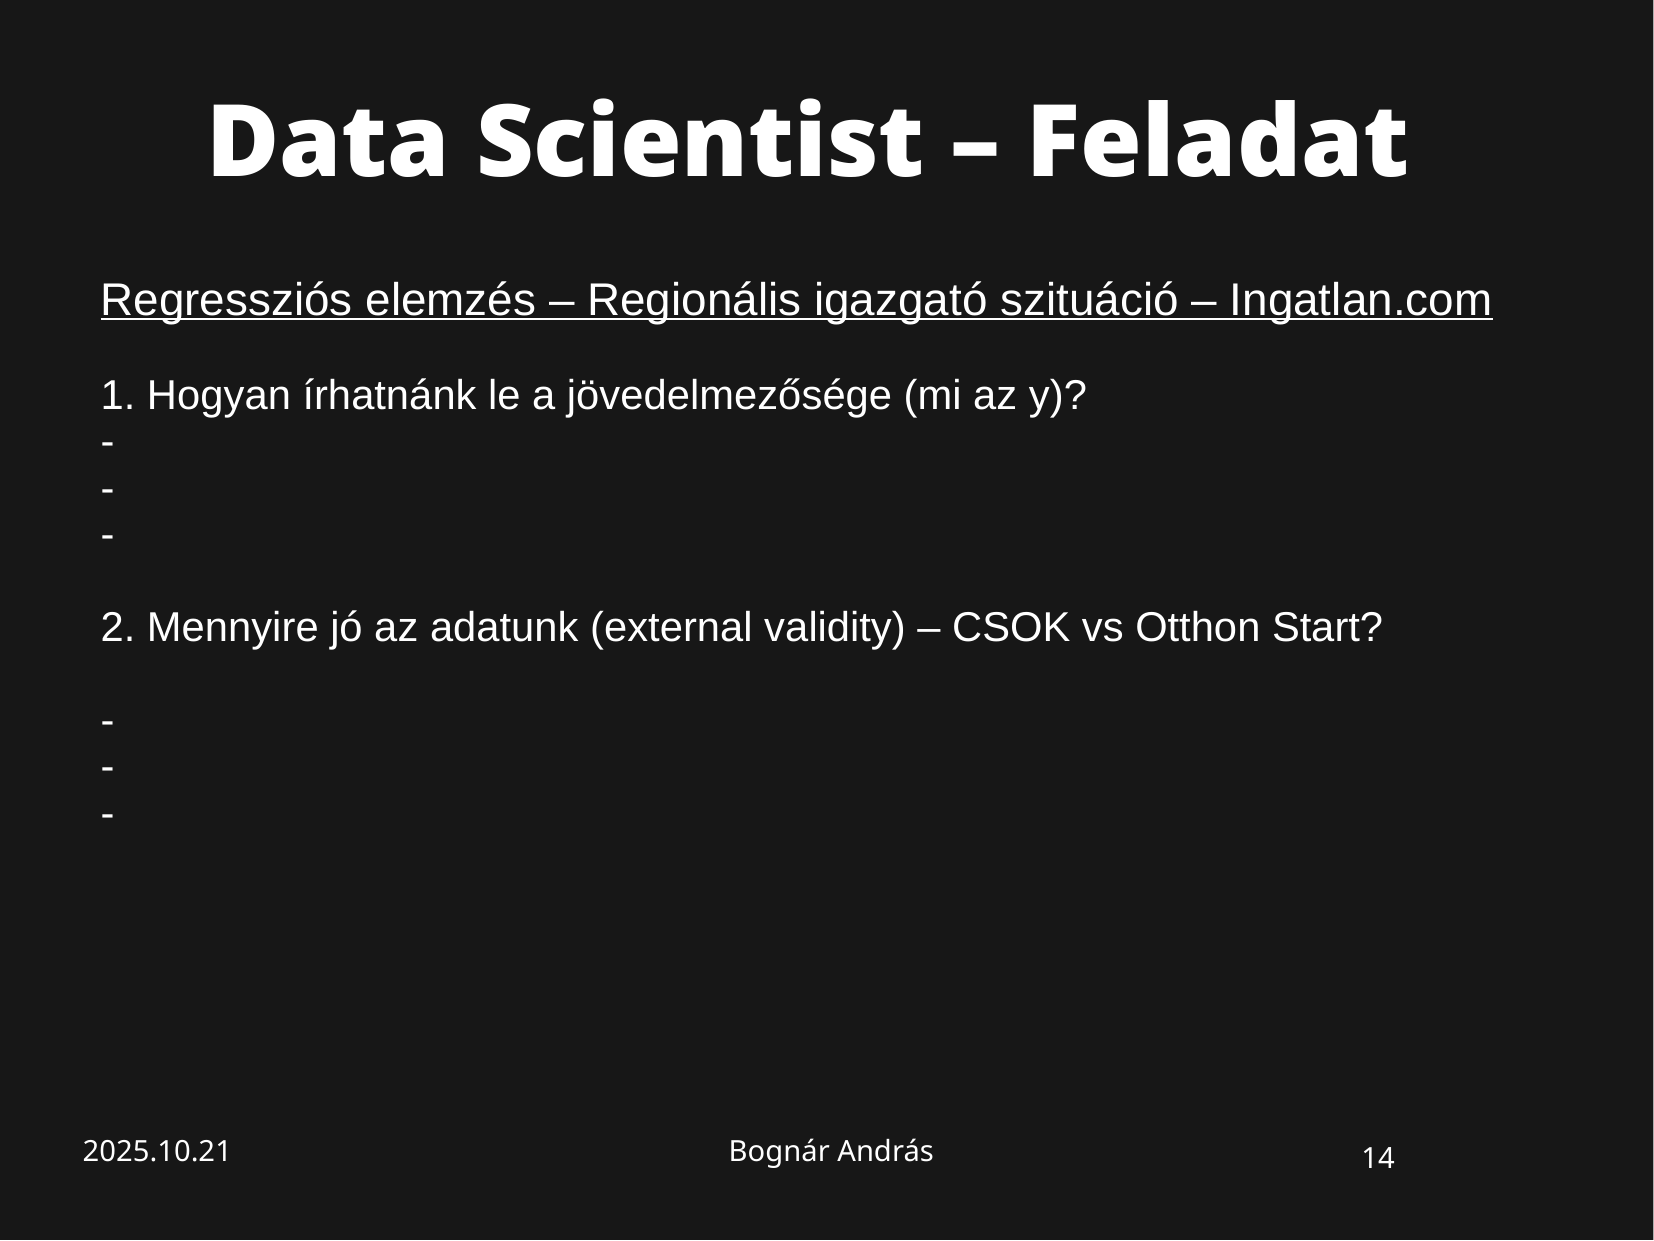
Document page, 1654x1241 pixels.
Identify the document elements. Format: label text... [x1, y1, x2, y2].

text_box Regressziós elemzés – Regionális igazgató szituáció – Ingatlan.com 1. Hogyan írhatnánk le a jövedelmezősége (mi az y)? - - - 2. Mennyire jó az adatunk (external validity) – CSOK vs Otthon Start? - - - [85, 266, 1528, 1085]
text_box Data Scientist – Feladat [67, 26, 1550, 249]
